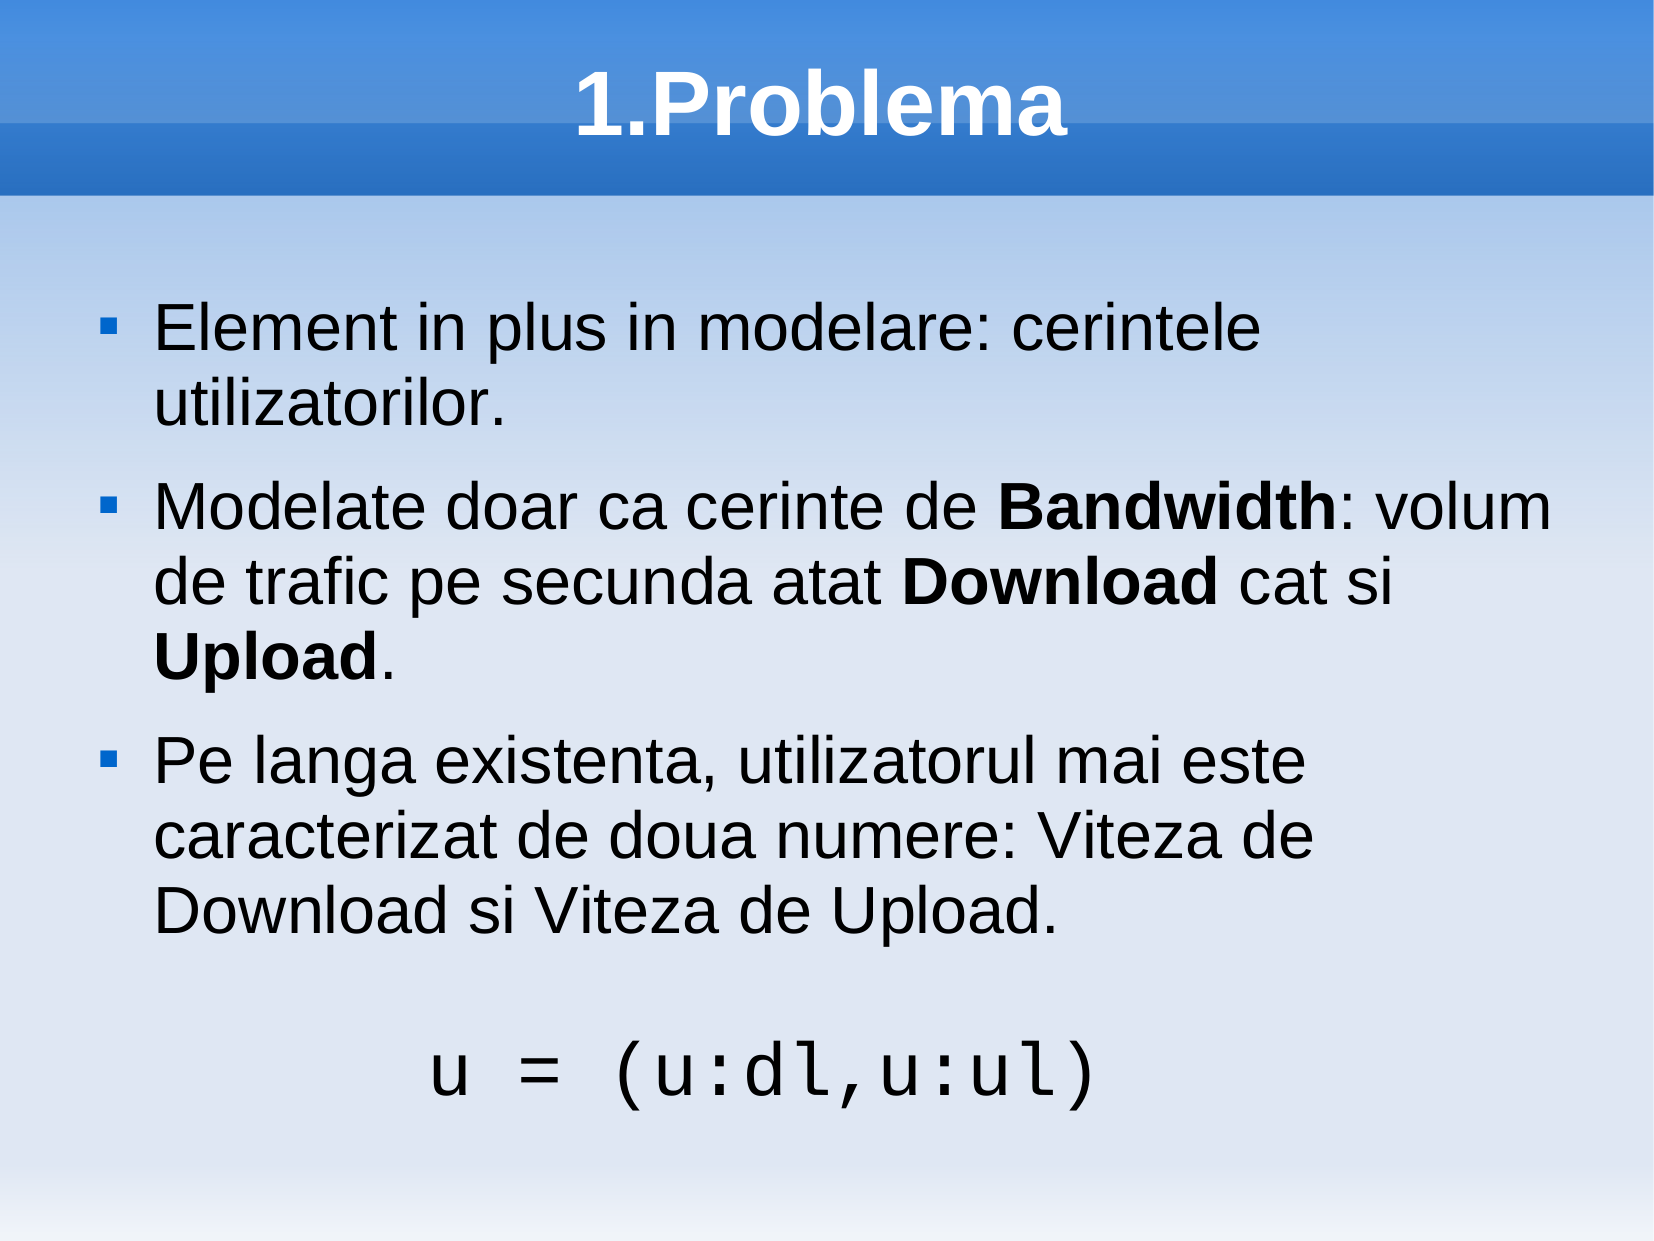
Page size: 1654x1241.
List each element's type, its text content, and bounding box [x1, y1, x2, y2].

picture [0, 0, 1654, 1241]
list Element in plus in modelare: cerintele utilizatorilor. Modelate doar ca cerinte de Bandwidth: volum de trafic pe secunda atat Download cat si Upload. Pe langa existenta, utilizatorul mai este caracterizat de doua numere: Viteza de Download si Viteza de Upload. [82, 290, 1571, 1109]
title 1.Problema [76, 0, 1565, 208]
text_box u = (u:dl,u:ul) [412, 1025, 1118, 1126]
